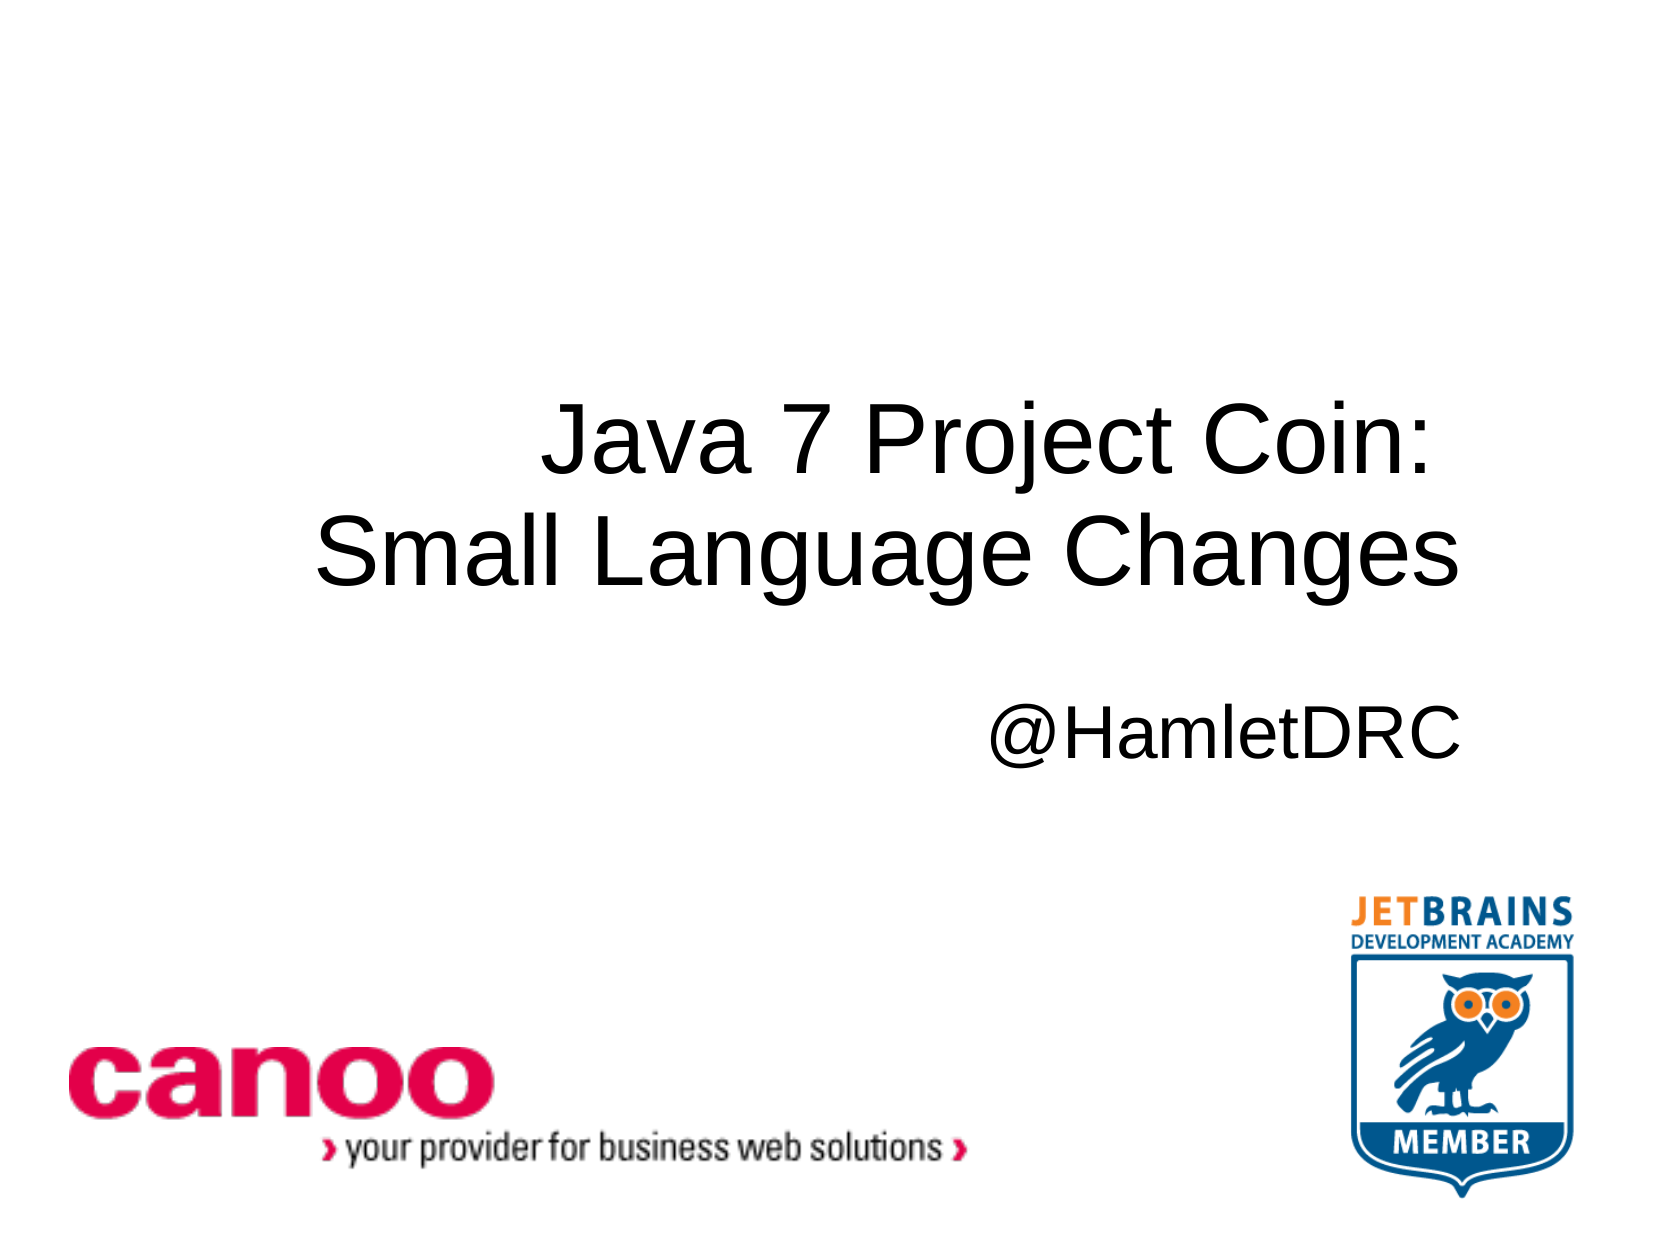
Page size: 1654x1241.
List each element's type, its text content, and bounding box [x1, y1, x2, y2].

picture [69, 1047, 970, 1177]
subtitle Java 7 Project Coin: Small Language Changes @HamletDRC [82, 56, 1463, 1102]
picture [1350, 895, 1575, 1201]
